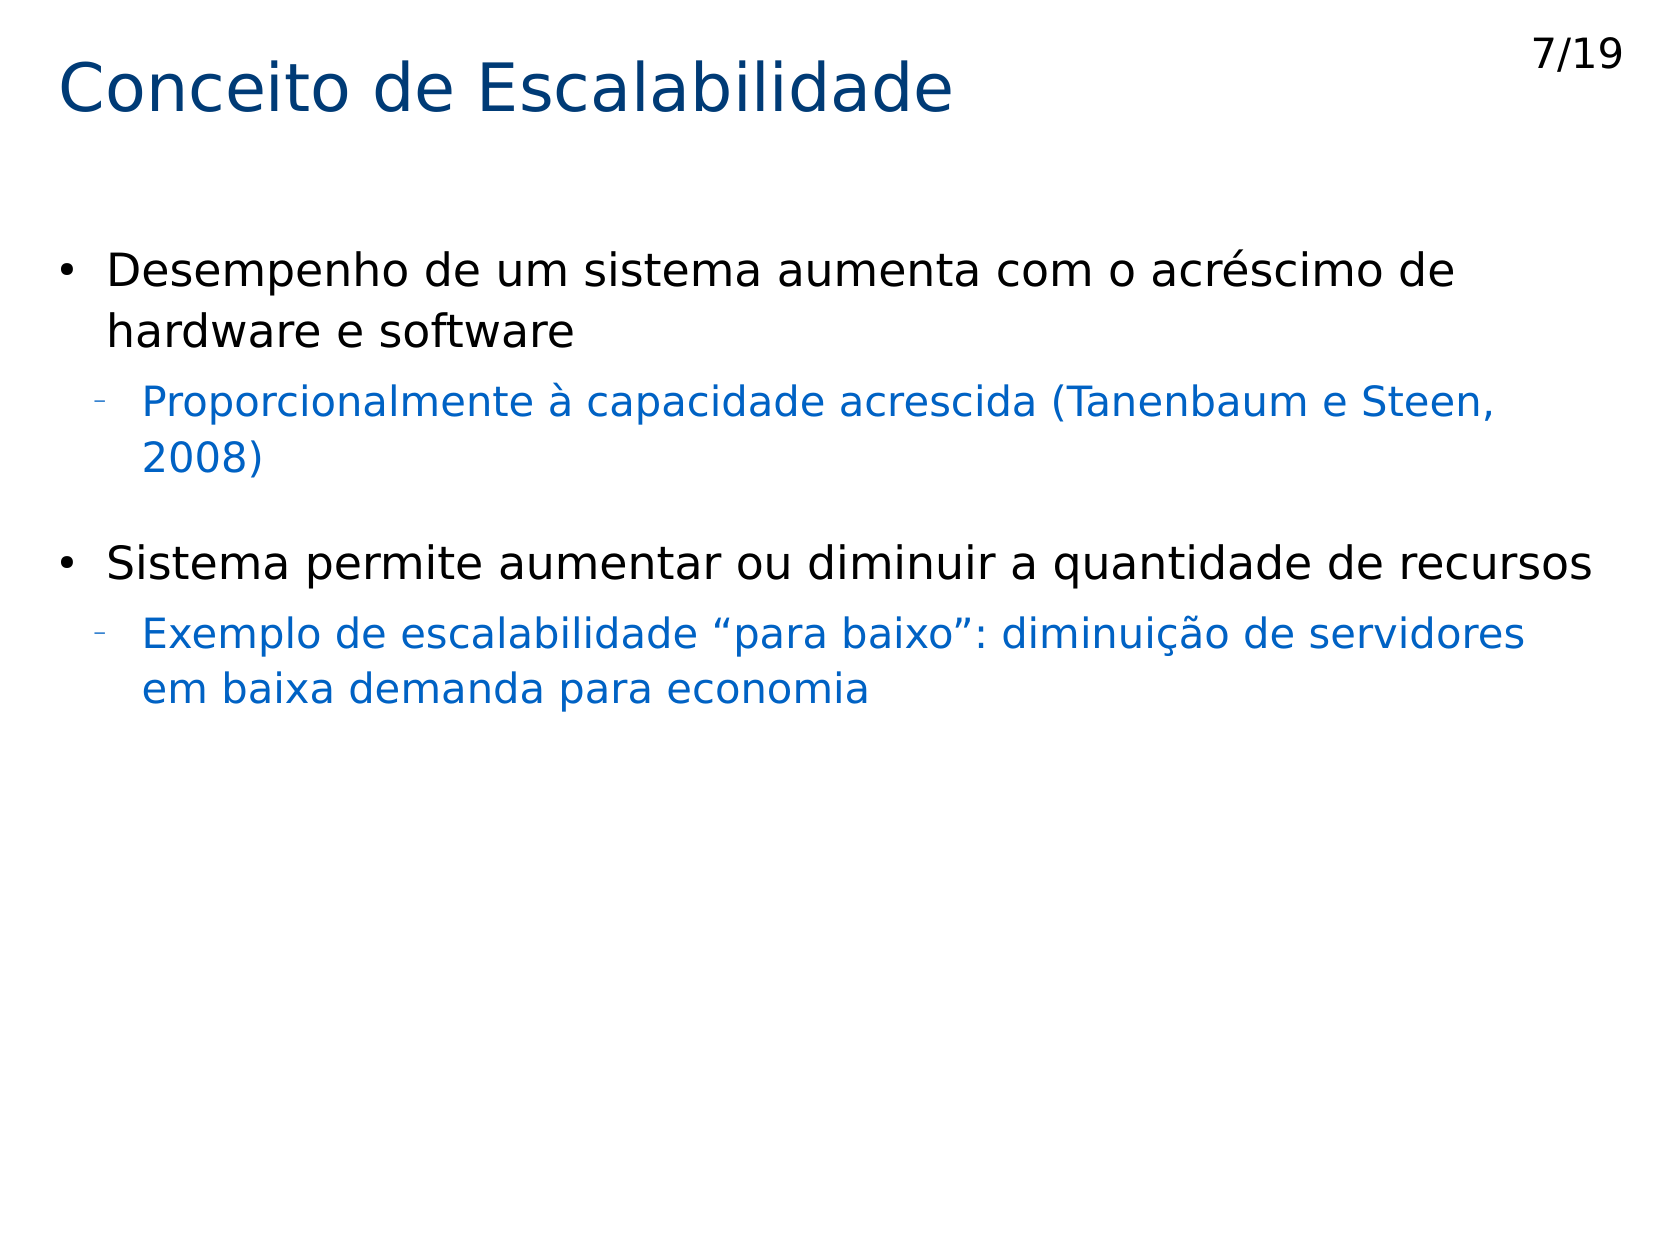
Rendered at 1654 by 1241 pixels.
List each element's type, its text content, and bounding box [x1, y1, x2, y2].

list Desempenho de um sistema aumenta com o acréscimo de hardware e software Proporcionalmente à capacidade acrescida (Tanenbaum e Steen, 2008) Sistema permite aumentar ou diminuir a quantidade de recursos Exemplo de escalabilidade “para baixo”: diminuição de servidores em baixa demanda para economia [59, 236, 1595, 1211]
title Conceito de Escalabilidade [59, 29, 1506, 148]
